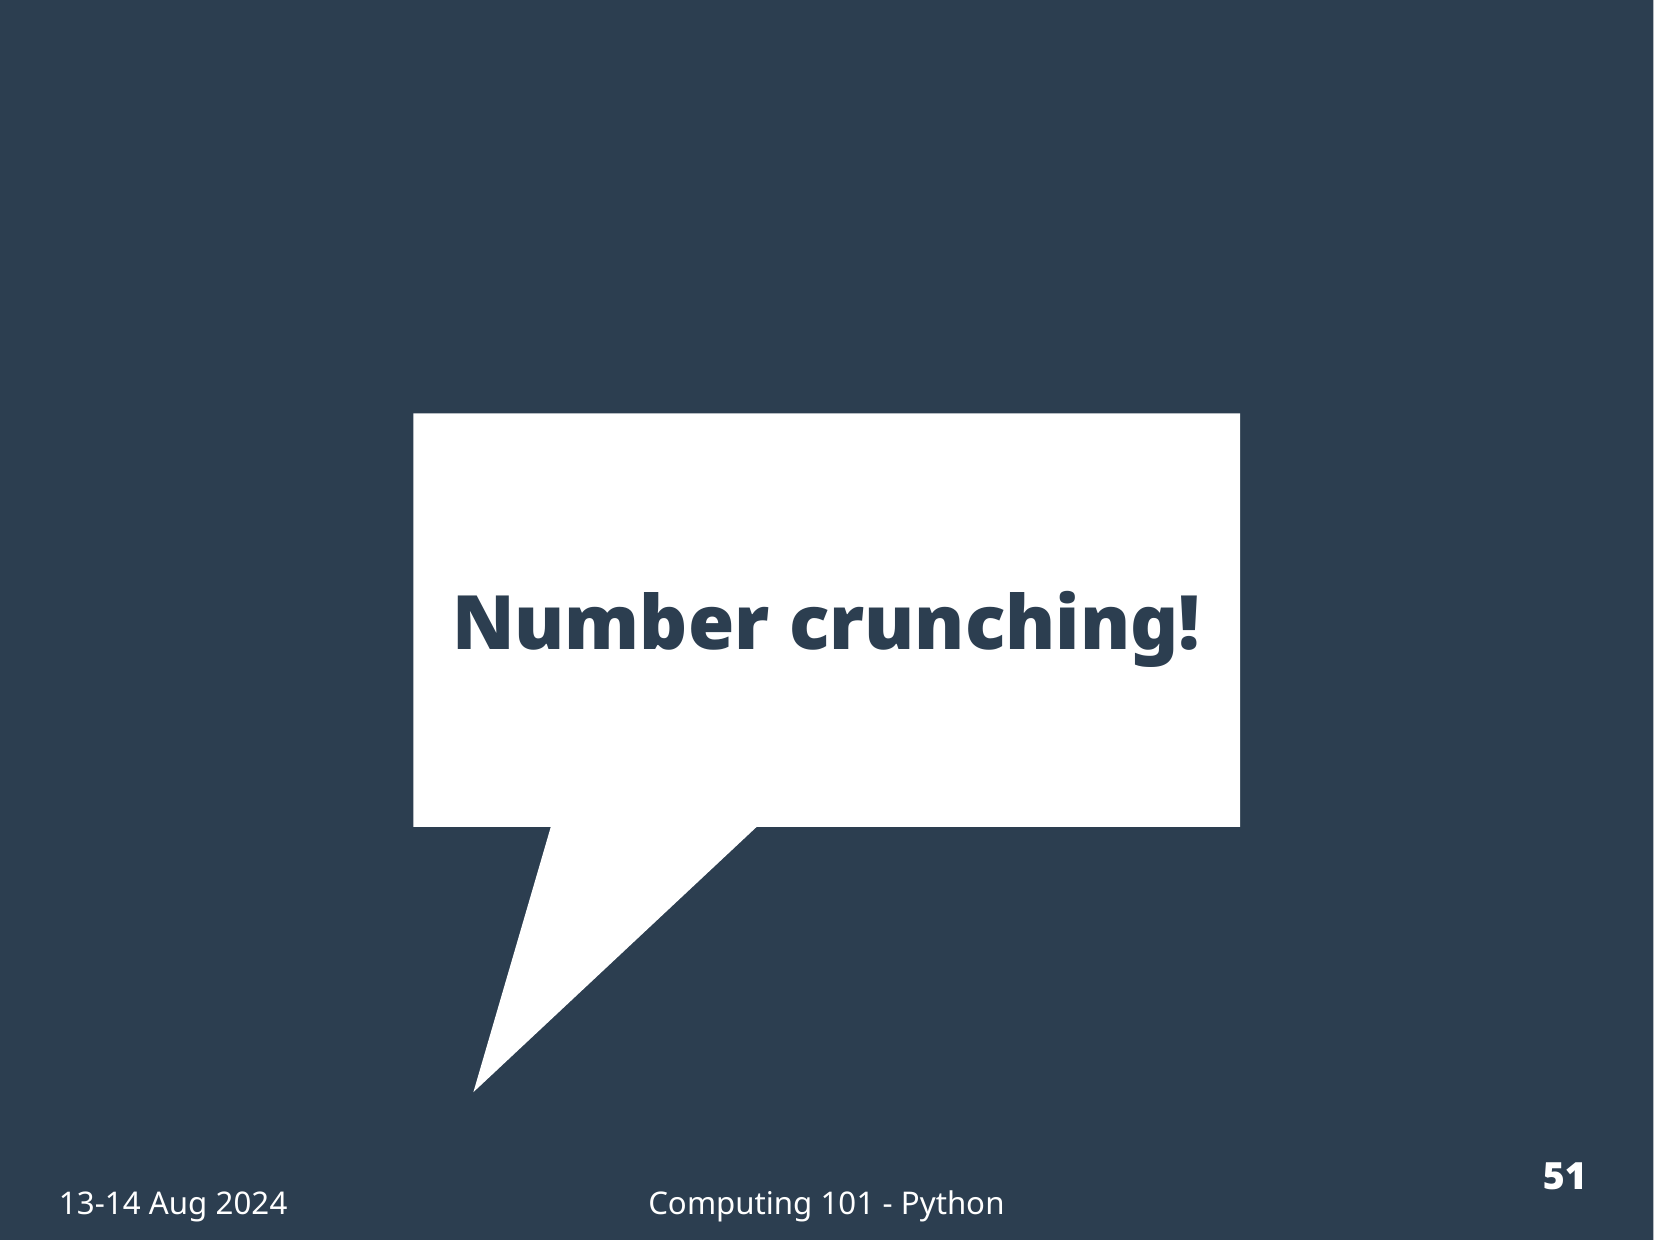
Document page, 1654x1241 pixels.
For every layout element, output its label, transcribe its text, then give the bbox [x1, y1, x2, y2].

title Number crunching! [442, 442, 1211, 798]
